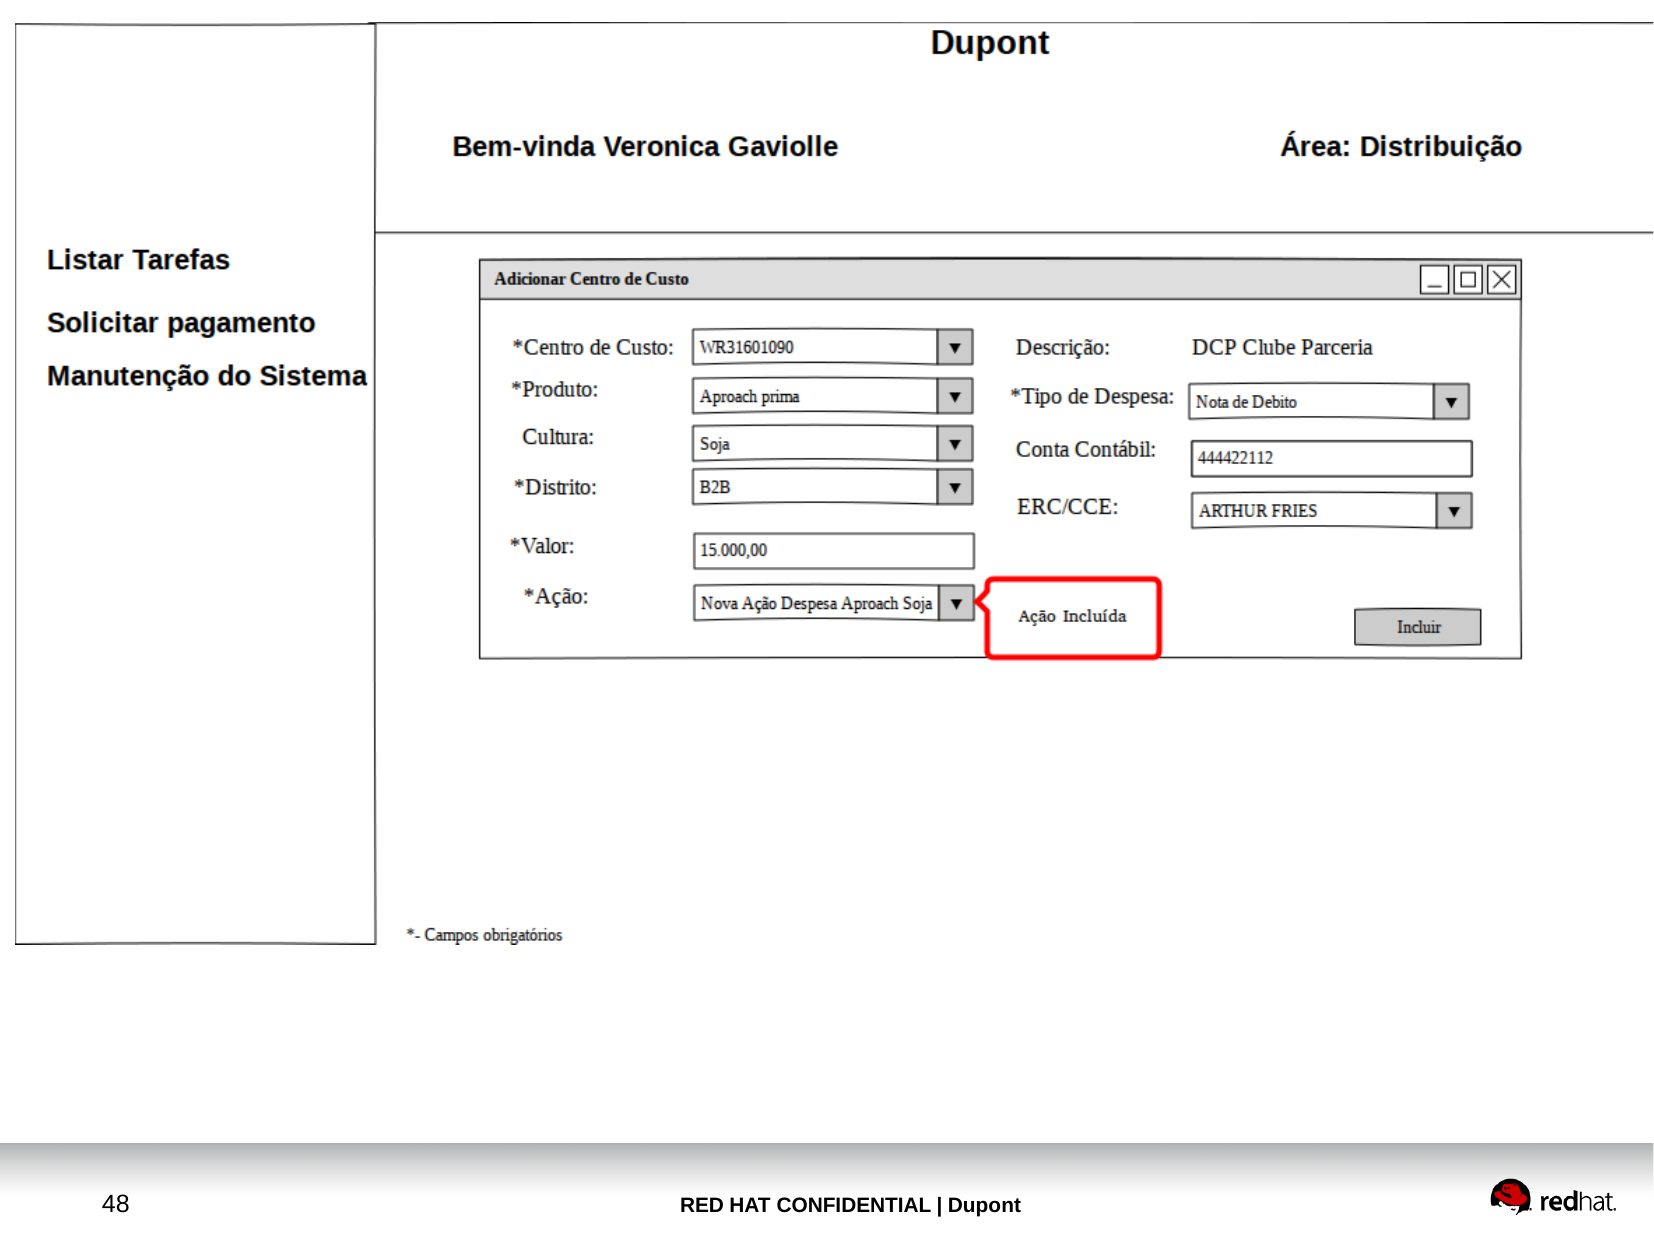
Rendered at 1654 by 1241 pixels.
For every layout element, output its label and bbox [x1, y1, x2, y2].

picture [0, 1143, 1654, 1241]
picture [15, 22, 1654, 946]
